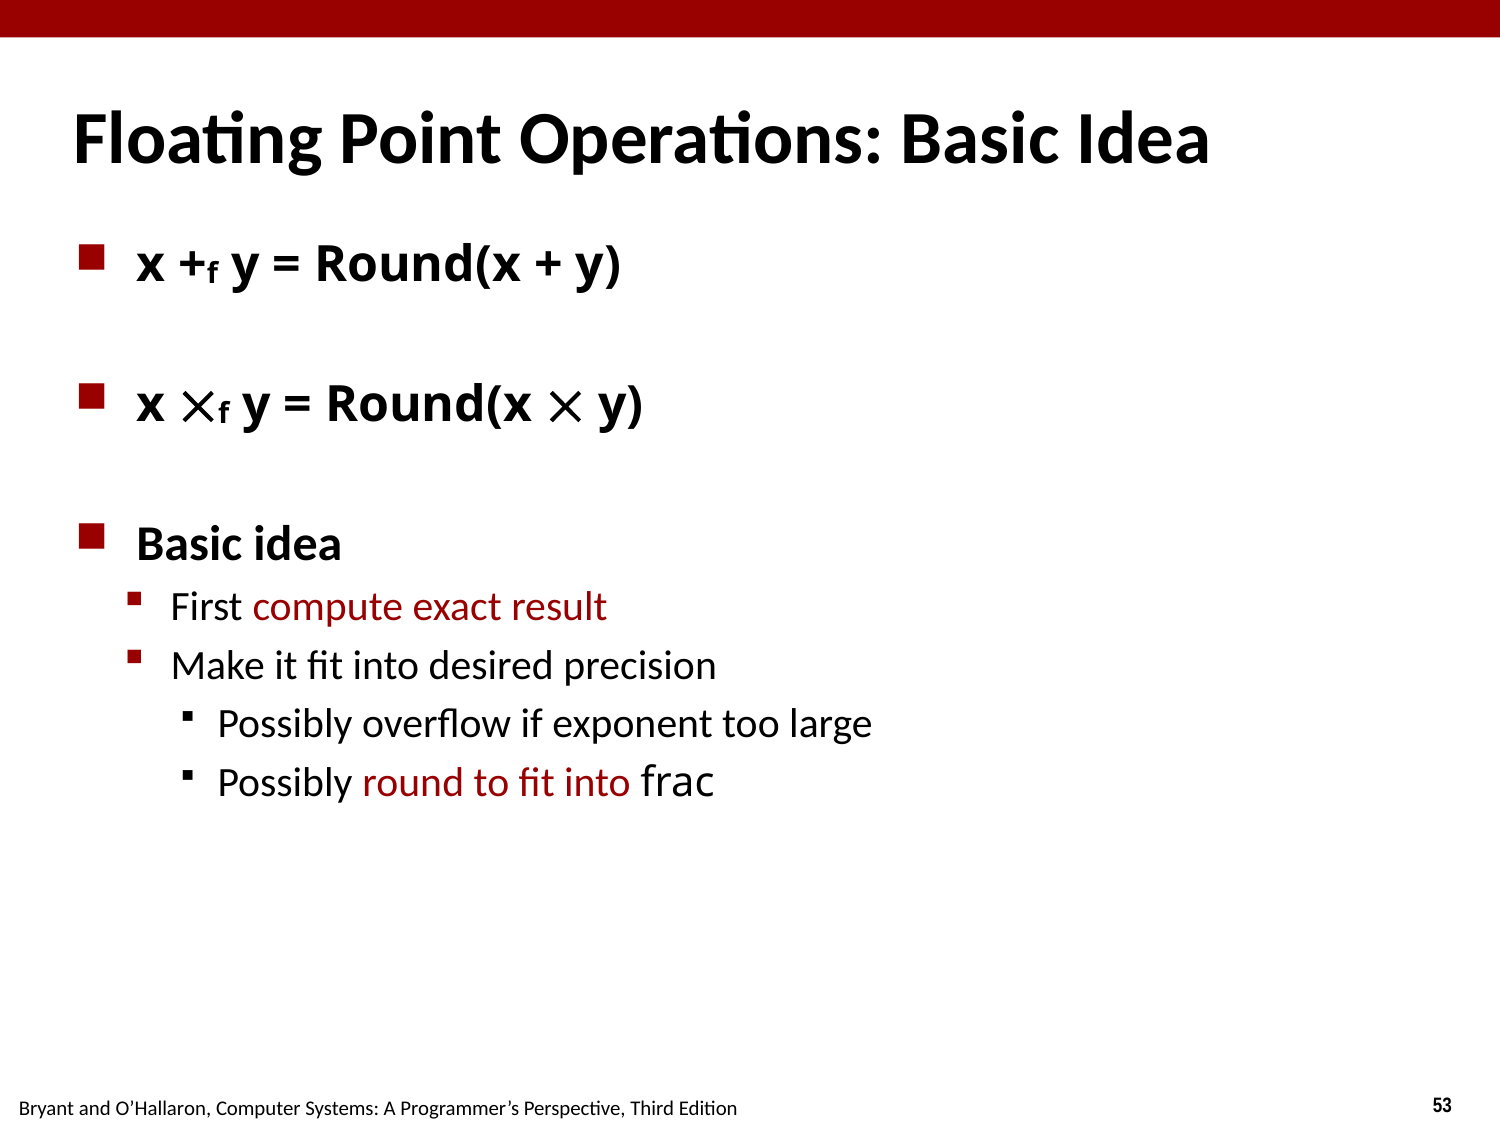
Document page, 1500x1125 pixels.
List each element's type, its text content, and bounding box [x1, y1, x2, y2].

list x +f y = Round(x + y) x f y = Round(x  y) Basic idea First compute exact result Make it fit into desired precision Possibly overflow if exponent too large Possibly round to fit into frac [65, 223, 1361, 1040]
title Floating Point Operations: Basic Idea [58, 71, 1304, 197]
